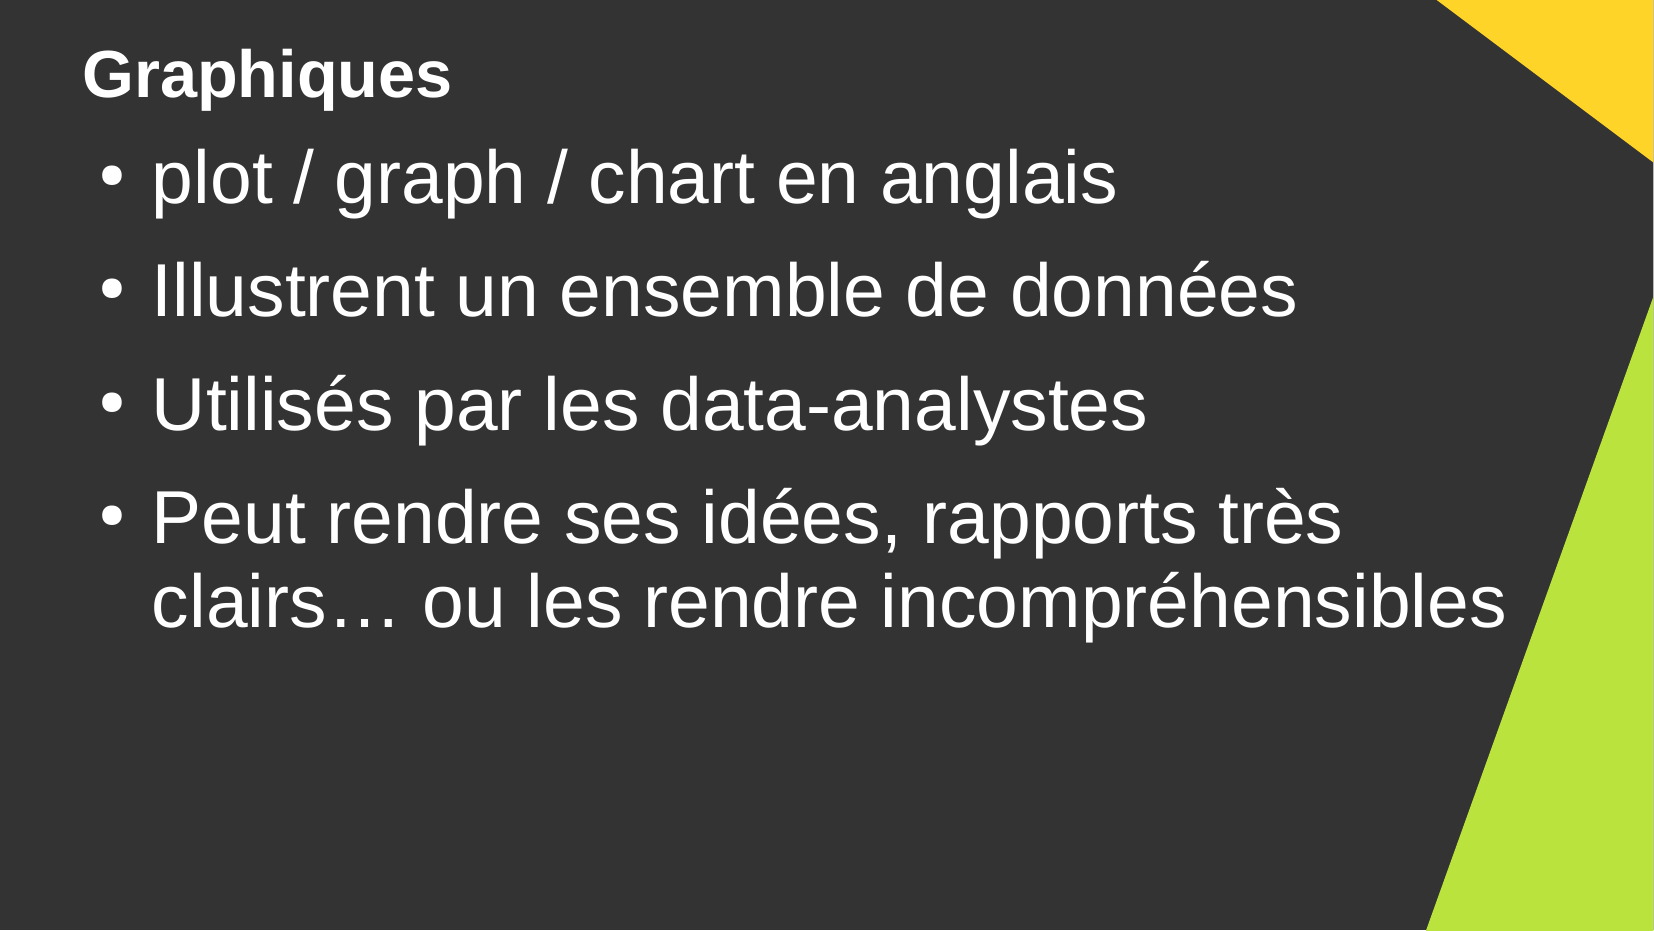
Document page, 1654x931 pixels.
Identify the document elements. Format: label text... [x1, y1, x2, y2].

text_box [1436, 0, 1654, 163]
title Graphiques [82, 37, 1571, 115]
text_box [1425, 294, 1654, 931]
list plot / graph / chart en anglais Illustrent un ensemble de données Utilisés par les data-analystes Peut rendre ses idées, rapports très clairs… ou les rendre incompréhensibles [80, 135, 1560, 816]
